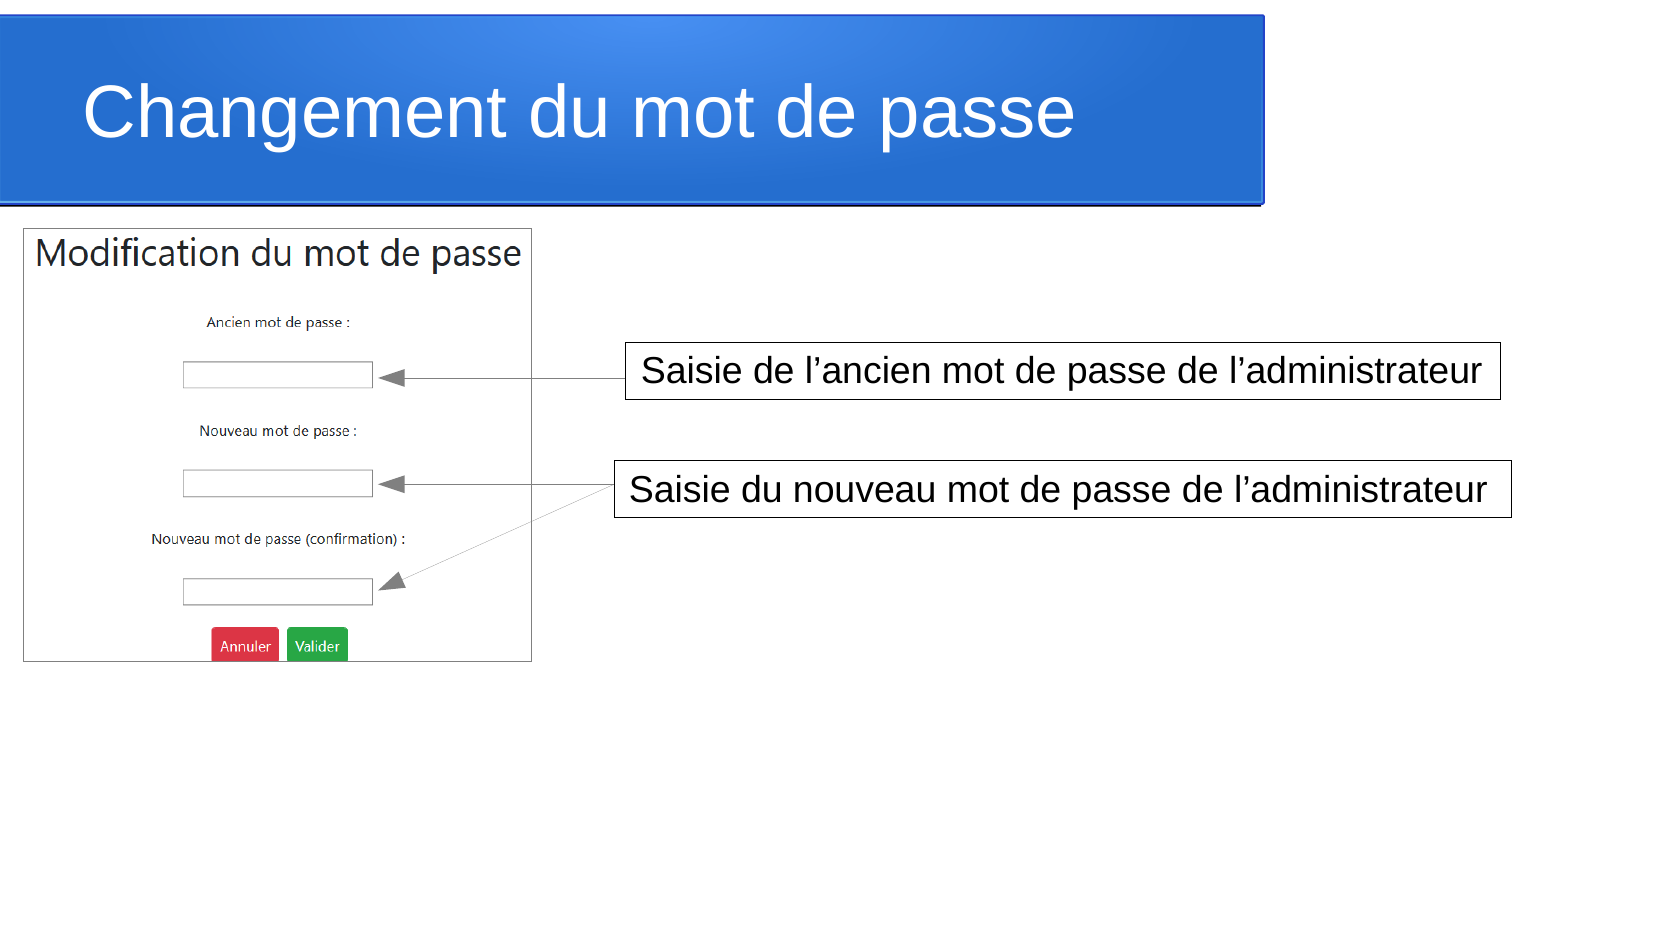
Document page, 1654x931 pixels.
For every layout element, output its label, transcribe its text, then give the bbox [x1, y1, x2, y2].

title Changement du mot de passe [82, 35, 1235, 189]
text_box Saisie du nouveau mot de passe de l’administrateur [614, 460, 1512, 518]
text_box Saisie de l’ancien mot de passe de l’administrateur [625, 342, 1501, 400]
picture [23, 228, 532, 662]
